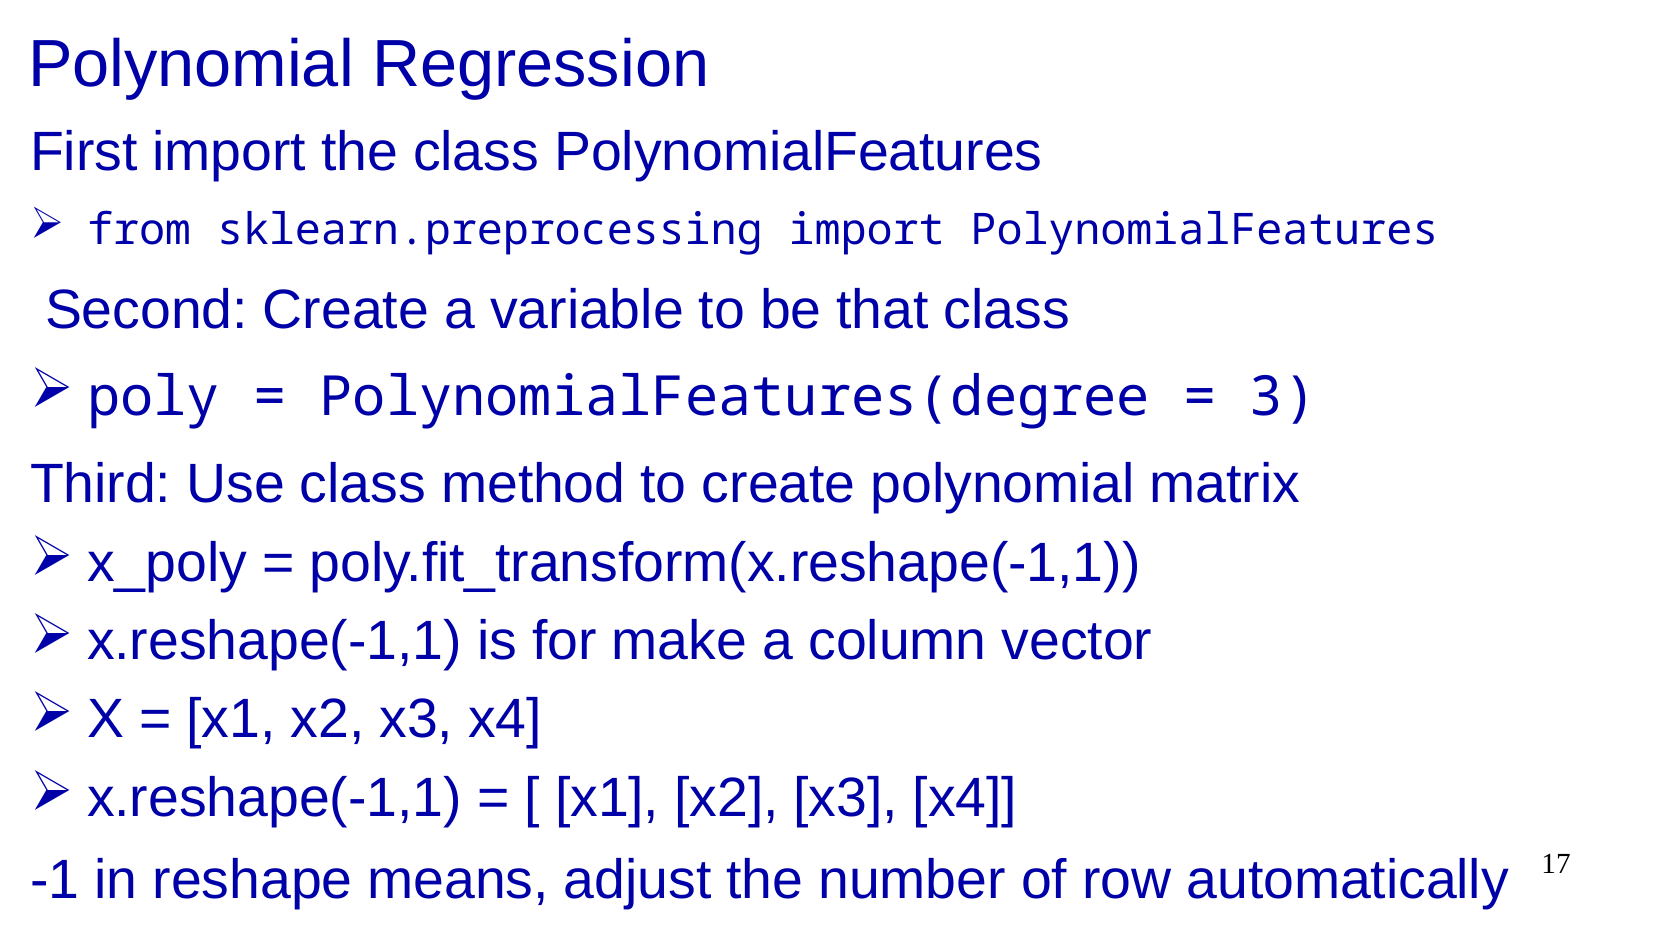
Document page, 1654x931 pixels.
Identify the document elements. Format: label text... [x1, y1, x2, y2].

list First import the class PolynomialFeatures from sklearn.preprocessing import PolynomialFeatures Second: Create a variable to be that class poly = PolynomialFeatures(degree = 3) Third: Use class method to create polynomial matrix x_poly = poly.fit_transform(x.reshape(-1,1)) x.reshape(-1,1) is for make a column vector X = [x1, x2, x3, x4] x.reshape(-1,1) = [ [x1], [x2], [x3], [x4]] -1 in reshape means, adjust the number of row automatically [30, 120, 1645, 916]
title Polynomial Regression [28, 21, 1626, 106]
